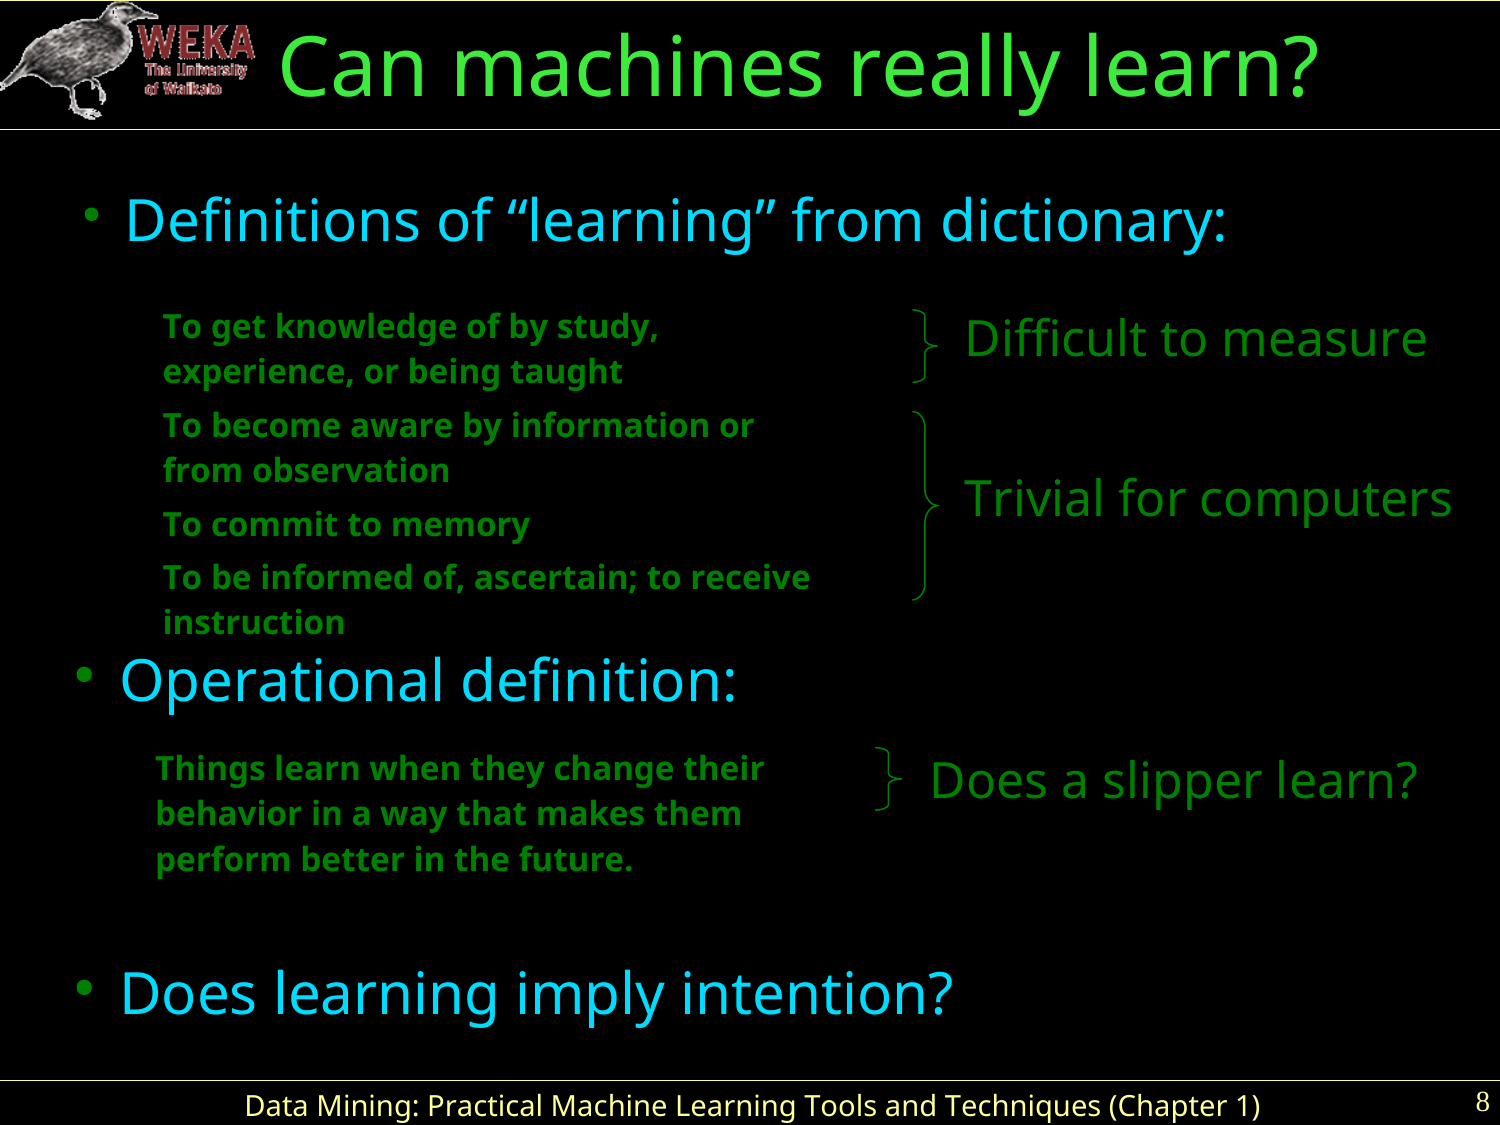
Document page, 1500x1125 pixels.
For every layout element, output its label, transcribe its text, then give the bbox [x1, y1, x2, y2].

text_box Does learning imply intention? [59, 950, 1263, 1026]
text_box Things learn when they change their behavior in a way that makes them perform better in the future. [140, 738, 803, 873]
text_box To get knowledge of by study, experience, or being taught To become aware by information or from observation To commit to memory To be informed of, ascertain; to receive instruction [147, 295, 886, 618]
list Definitions of “learning” from dictionary: [67, 738, 1418, 1093]
picture [0, 1, 263, 129]
list Definitions of “learning” from dictionary: [67, 177, 1418, 737]
text_box Difficult to measure [949, 295, 1444, 379]
text_box Operational definition: [59, 637, 1152, 738]
text_box Trivial for computers [950, 454, 1469, 539]
text_box Does a slipper learn? [915, 737, 1435, 822]
title Can machines really learn? [263, 0, 1500, 159]
